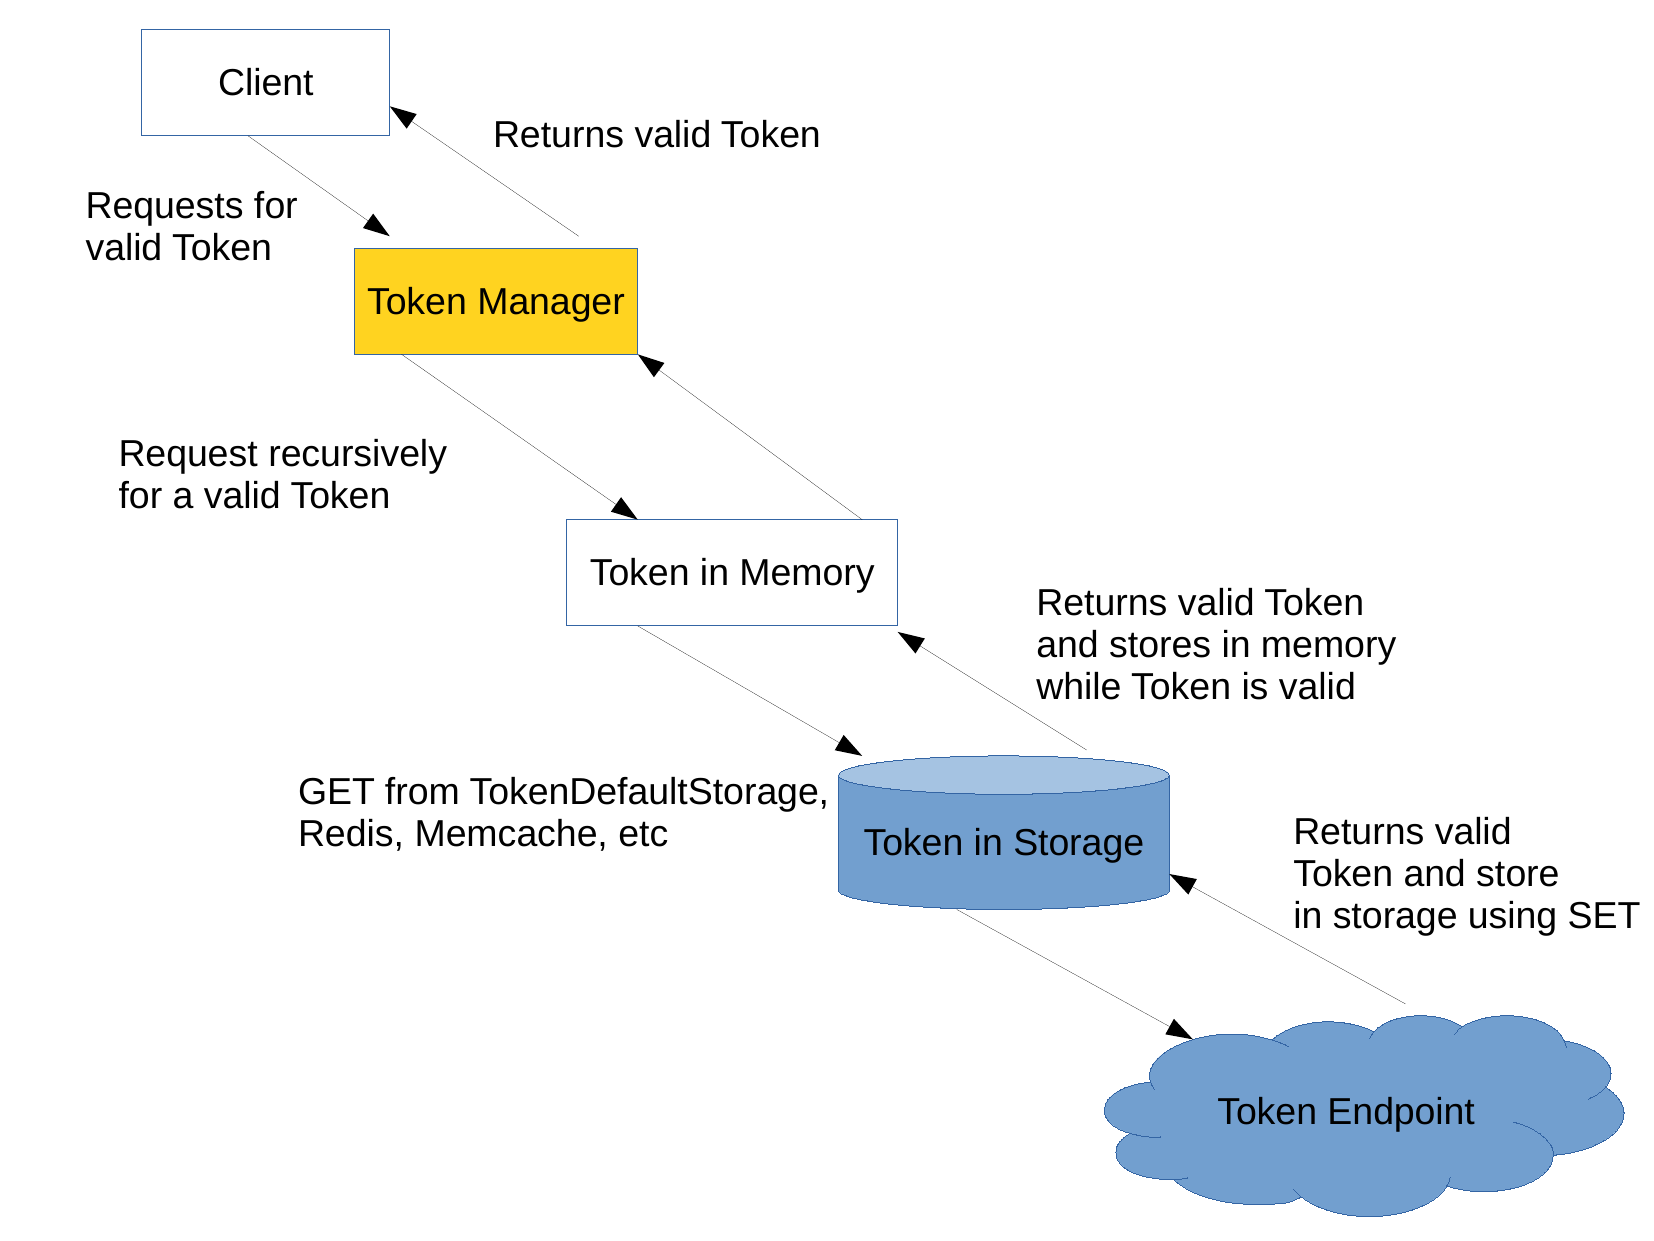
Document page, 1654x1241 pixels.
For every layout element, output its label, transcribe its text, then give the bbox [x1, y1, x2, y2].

text_box Token Endpoint [1104, 1015, 1625, 1217]
text_box Returns valid Token [478, 106, 836, 164]
text_box Requests for valid Token [70, 177, 313, 276]
text_box Token in Memory [566, 519, 898, 626]
text_box Request recursively for a valid Token [103, 425, 473, 524]
text_box Returns valid Token and stores in memory while Token is valid [1021, 574, 1422, 716]
text_box Token in Storage [838, 776, 1170, 910]
text_box GET from TokenDefaultStorage, Redis, Memcache, etc [283, 763, 845, 863]
text_box Client [141, 29, 390, 136]
text_box Token Manager [354, 248, 638, 355]
text_box Returns valid Token and store in storage using SET [1278, 803, 1654, 944]
